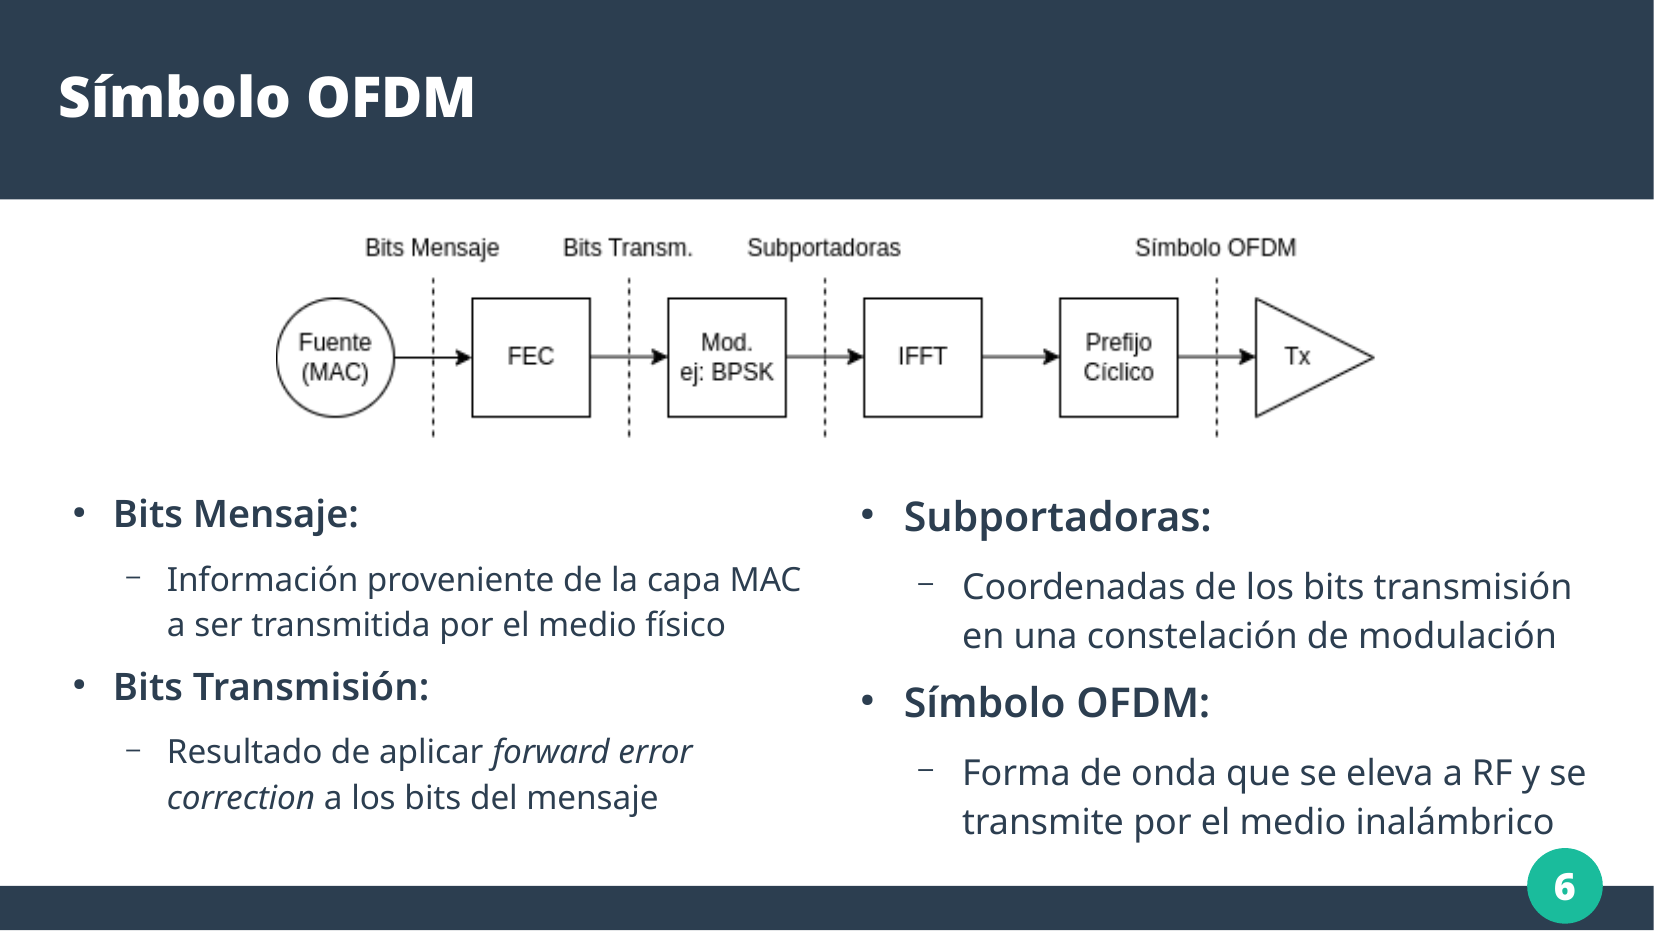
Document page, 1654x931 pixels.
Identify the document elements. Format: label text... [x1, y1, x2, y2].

title Símbolo OFDM [59, 37, 1595, 155]
picture [276, 219, 1377, 442]
list Bits Mensaje: Información proveniente de la capa MAC a ser transmitida por el medio físico Bits Transmisión: Resultado de aplicar forward error correction a los bits del mensaje [59, 487, 809, 864]
list Subportadoras: Coordenadas de los bits transmisión en una constelación de modulación Símbolo OFDM: Forma de onda que se eleva a RF y se transmite por el medio inalámbrico [845, 487, 1596, 864]
